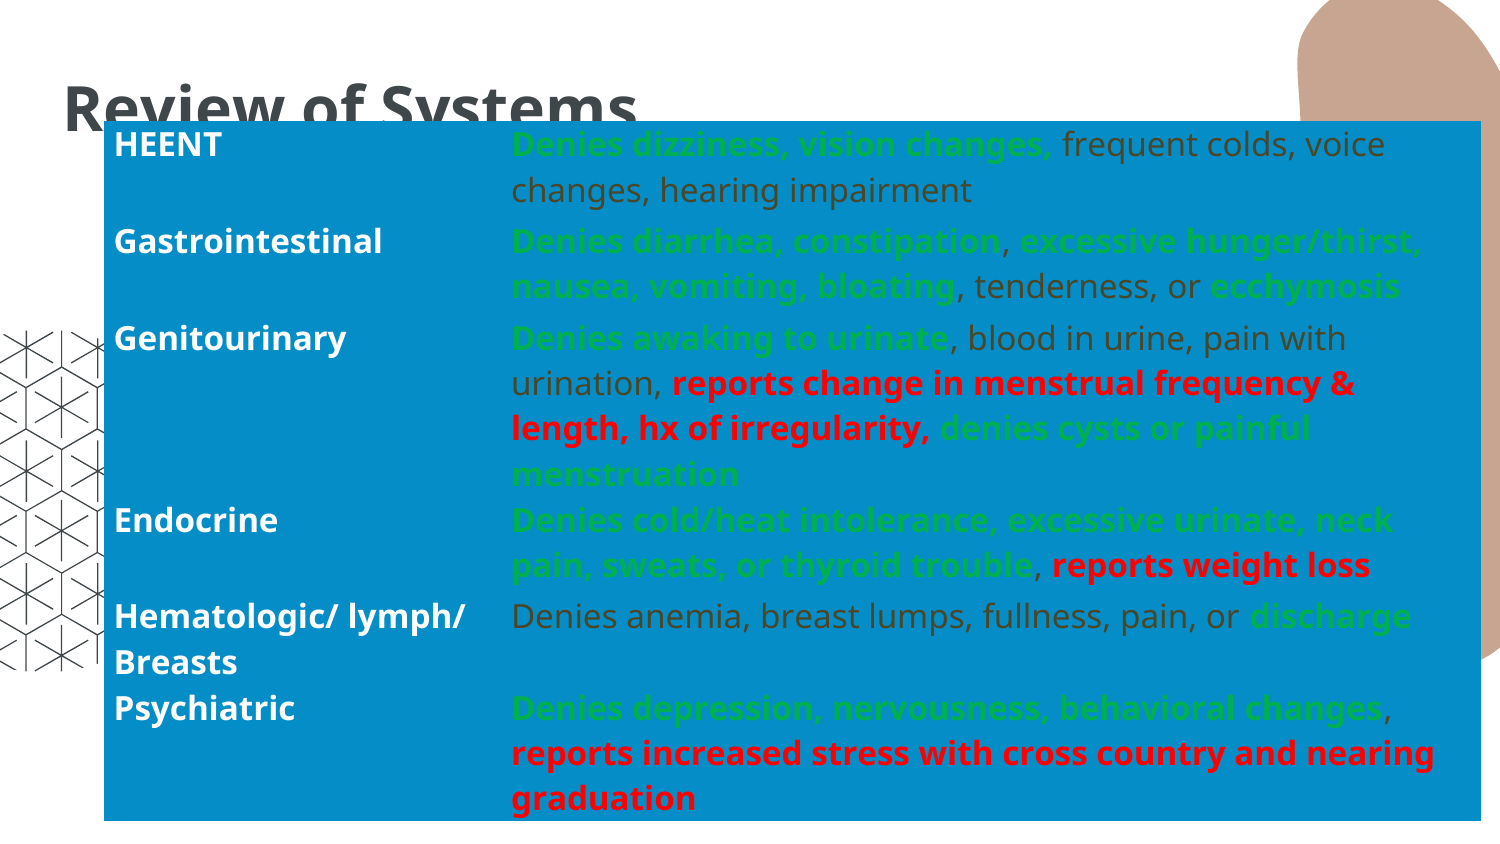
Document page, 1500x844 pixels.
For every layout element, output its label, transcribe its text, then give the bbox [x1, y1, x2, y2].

table_header Denies dizziness, vision changes, frequent colds, voice changes, hearing impairment [502, 121, 1481, 218]
table_cell Denies anemia, breast lumps, fullness, pain, or discharge [502, 594, 1481, 685]
table_cell Psychiatric [104, 685, 502, 821]
table_cell Denies depression, nervousness, behavioral changes, reports increased stress with cross country and nearing graduation [502, 685, 1481, 821]
table_cell Denies awaking to urinate, blood in urine, pain with urination, reports change in menstrual frequency & length, hx of irregularity, denies cysts or painful menstruation [502, 315, 1481, 497]
table_cell Denies diarrhea, constipation, excessive hunger/thirst, nausea, vomiting, bloating, tenderness, or ecchymosis [502, 218, 1481, 315]
table_cell Endocrine [104, 497, 502, 594]
title Review of Systems [0, 54, 984, 144]
table_cell Denies cold/heat intolerance, excessive urinate, neck pain, sweats, or thyroid trouble, reports weight loss [502, 497, 1481, 594]
table_cell Genitourinary [104, 315, 502, 497]
table_cell Gastrointestinal [104, 218, 502, 315]
table_header HEENT [104, 121, 502, 218]
table_cell Hematologic/ lymph/ Breasts [104, 594, 502, 685]
